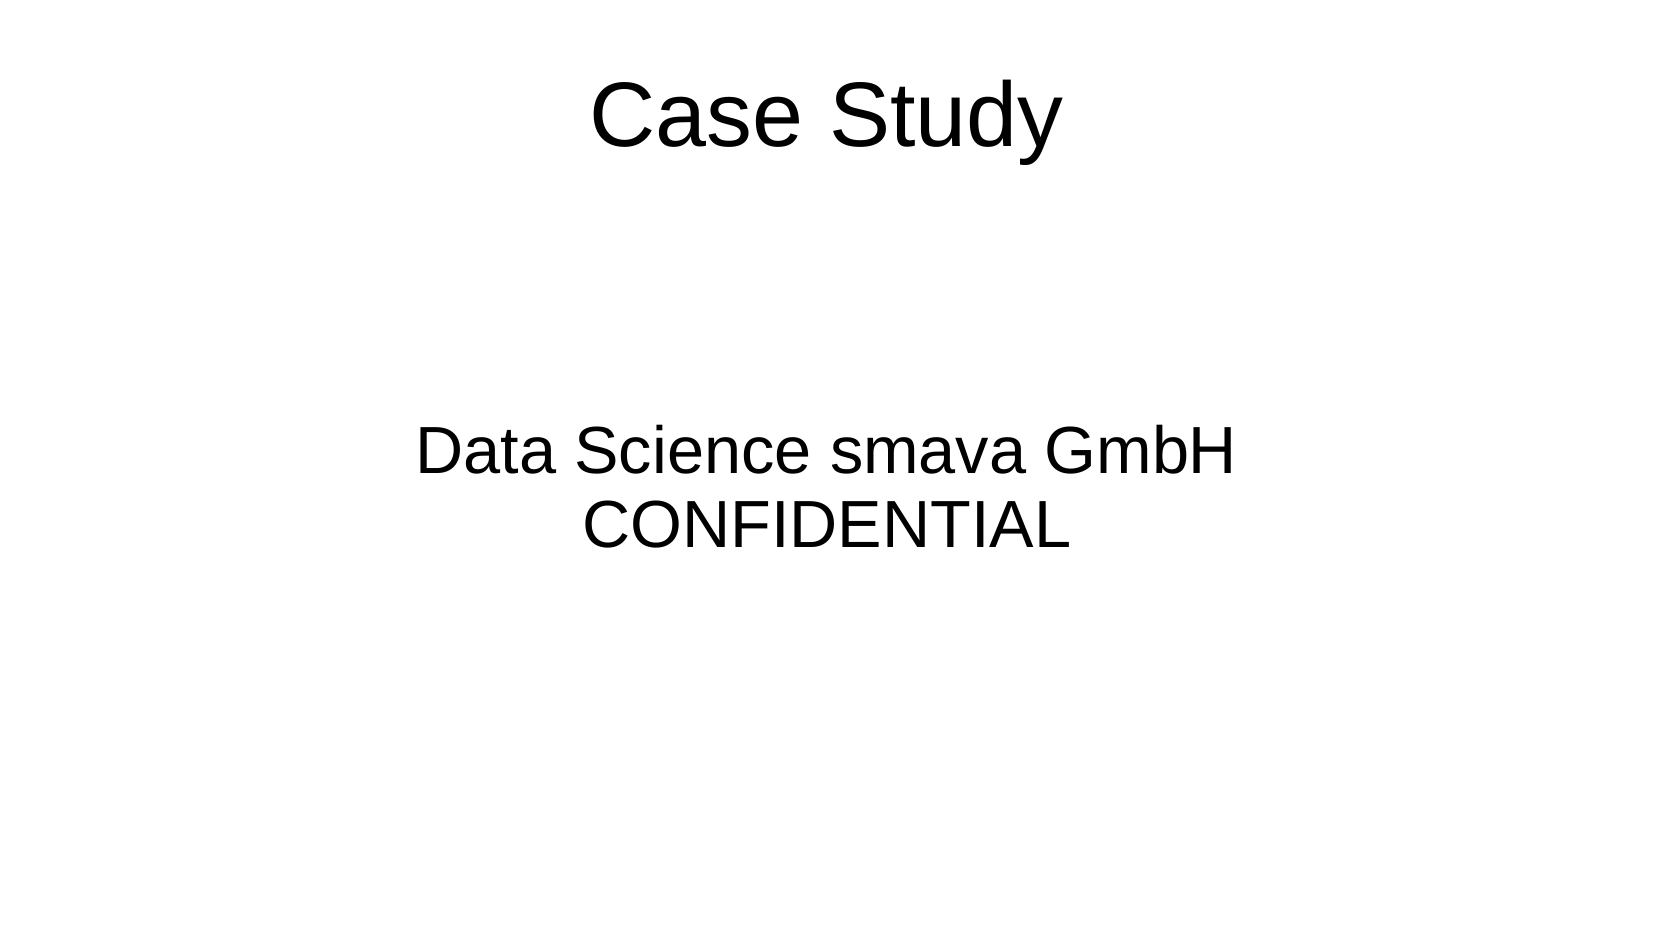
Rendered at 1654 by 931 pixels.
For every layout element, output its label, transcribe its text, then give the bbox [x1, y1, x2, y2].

title Case Study [82, 37, 1571, 193]
subtitle Data Science smava GmbH CONFIDENTIAL [82, 217, 1571, 758]
